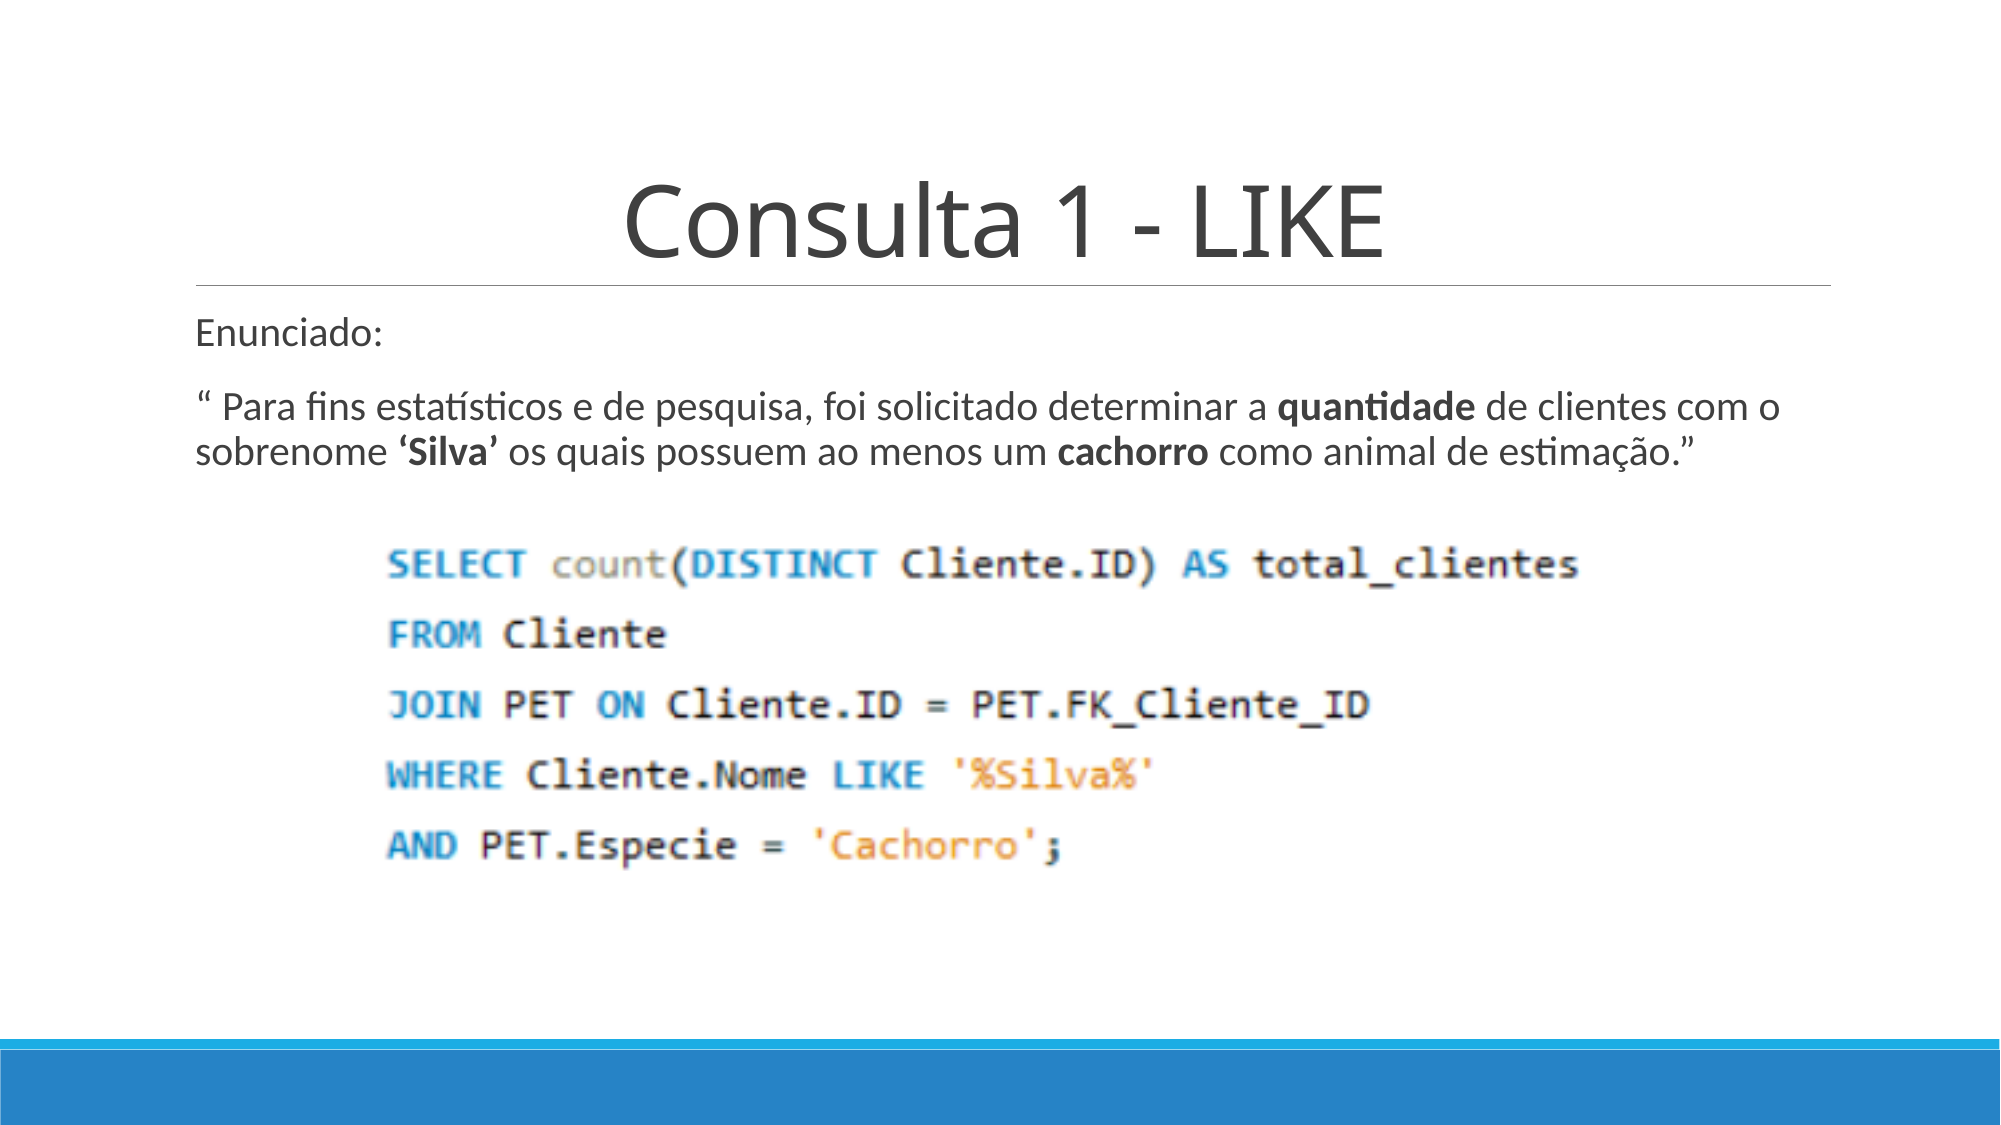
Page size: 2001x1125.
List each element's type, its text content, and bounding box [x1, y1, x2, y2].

list Enunciado: “ Para fins estatísticos e de pesquisa, foi solicitado determinar a quantidade de clientes com o sobrenome ‘Silva’ os quais possuem ao menos um cachorro como animal de estimação.” [180, 302, 1830, 963]
picture [354, 531, 1603, 887]
title Consulta 1 - LIKE [180, 47, 1830, 285]
